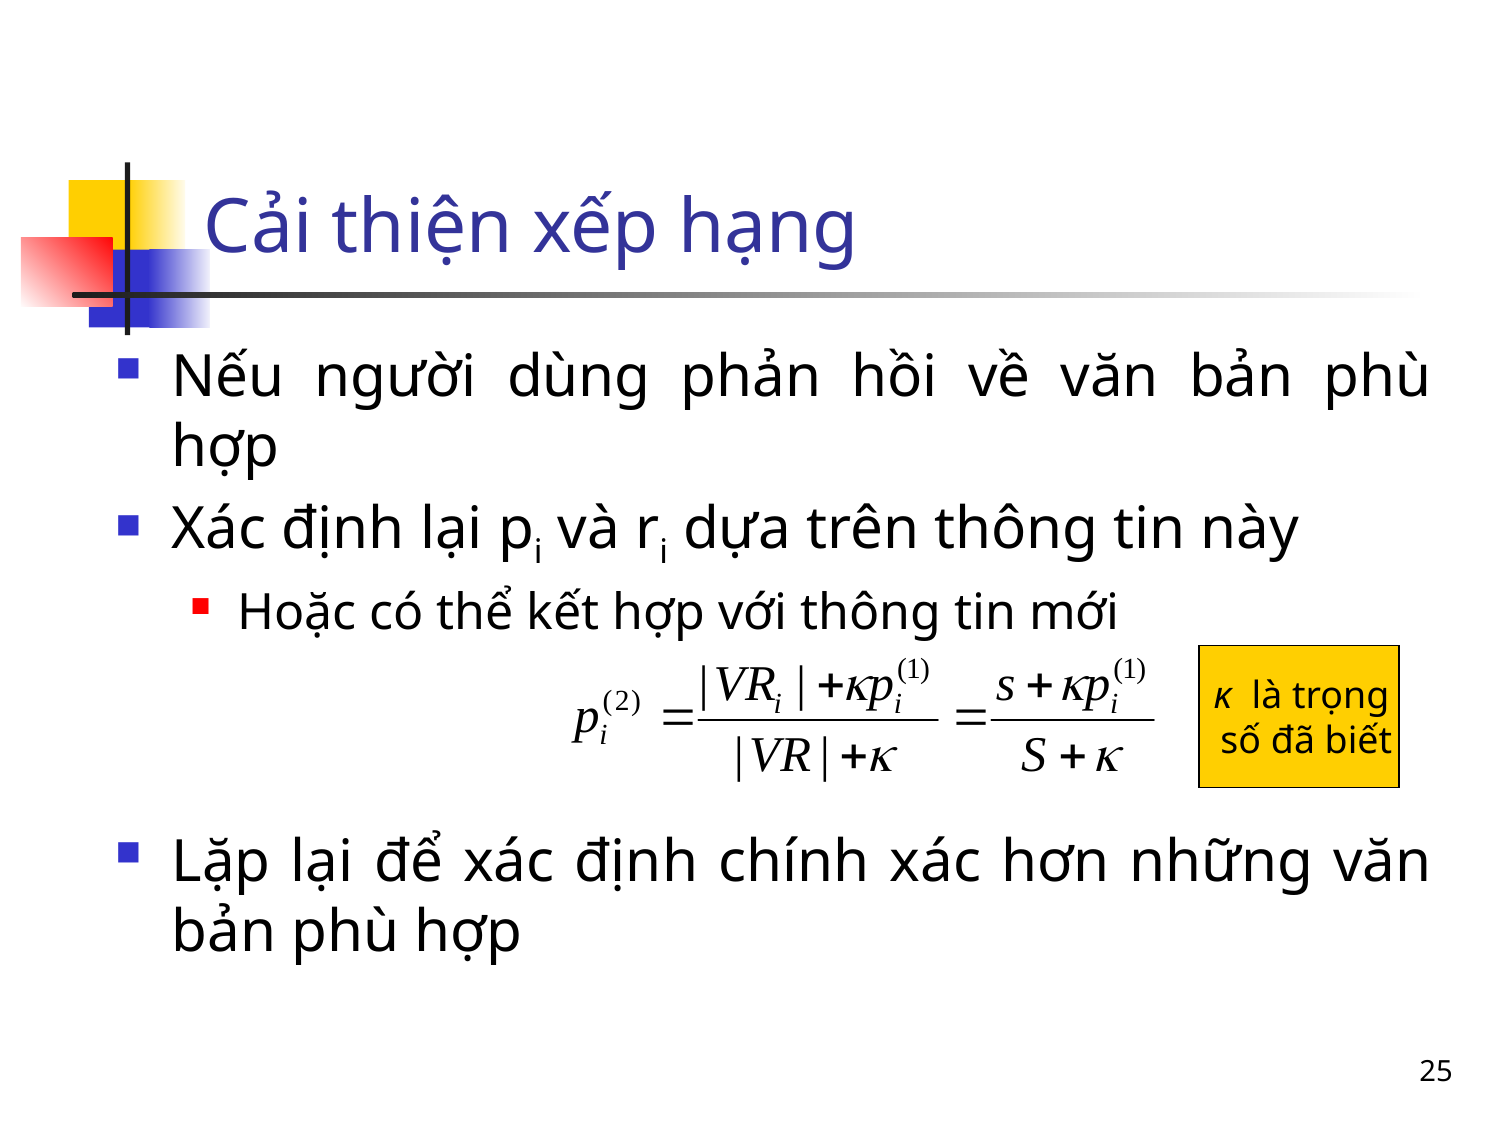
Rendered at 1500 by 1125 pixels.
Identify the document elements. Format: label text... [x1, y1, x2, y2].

title Cải thiện xếp hạng [188, 35, 1468, 275]
picture [560, 645, 1163, 791]
list Nếu người dùng phản hồi về văn bản phù hợp Xác định lại pi và ri dựa trên thông tin này Hoặc có thể kết hợp với thông tin mới Lặp lại để xác định chính xác hơn những văn bản phù hợp [100, 331, 1447, 1083]
slide_number <number> [1155, 1024, 1468, 1100]
text_box κ là trọng số đã biết [1198, 645, 1399, 788]
